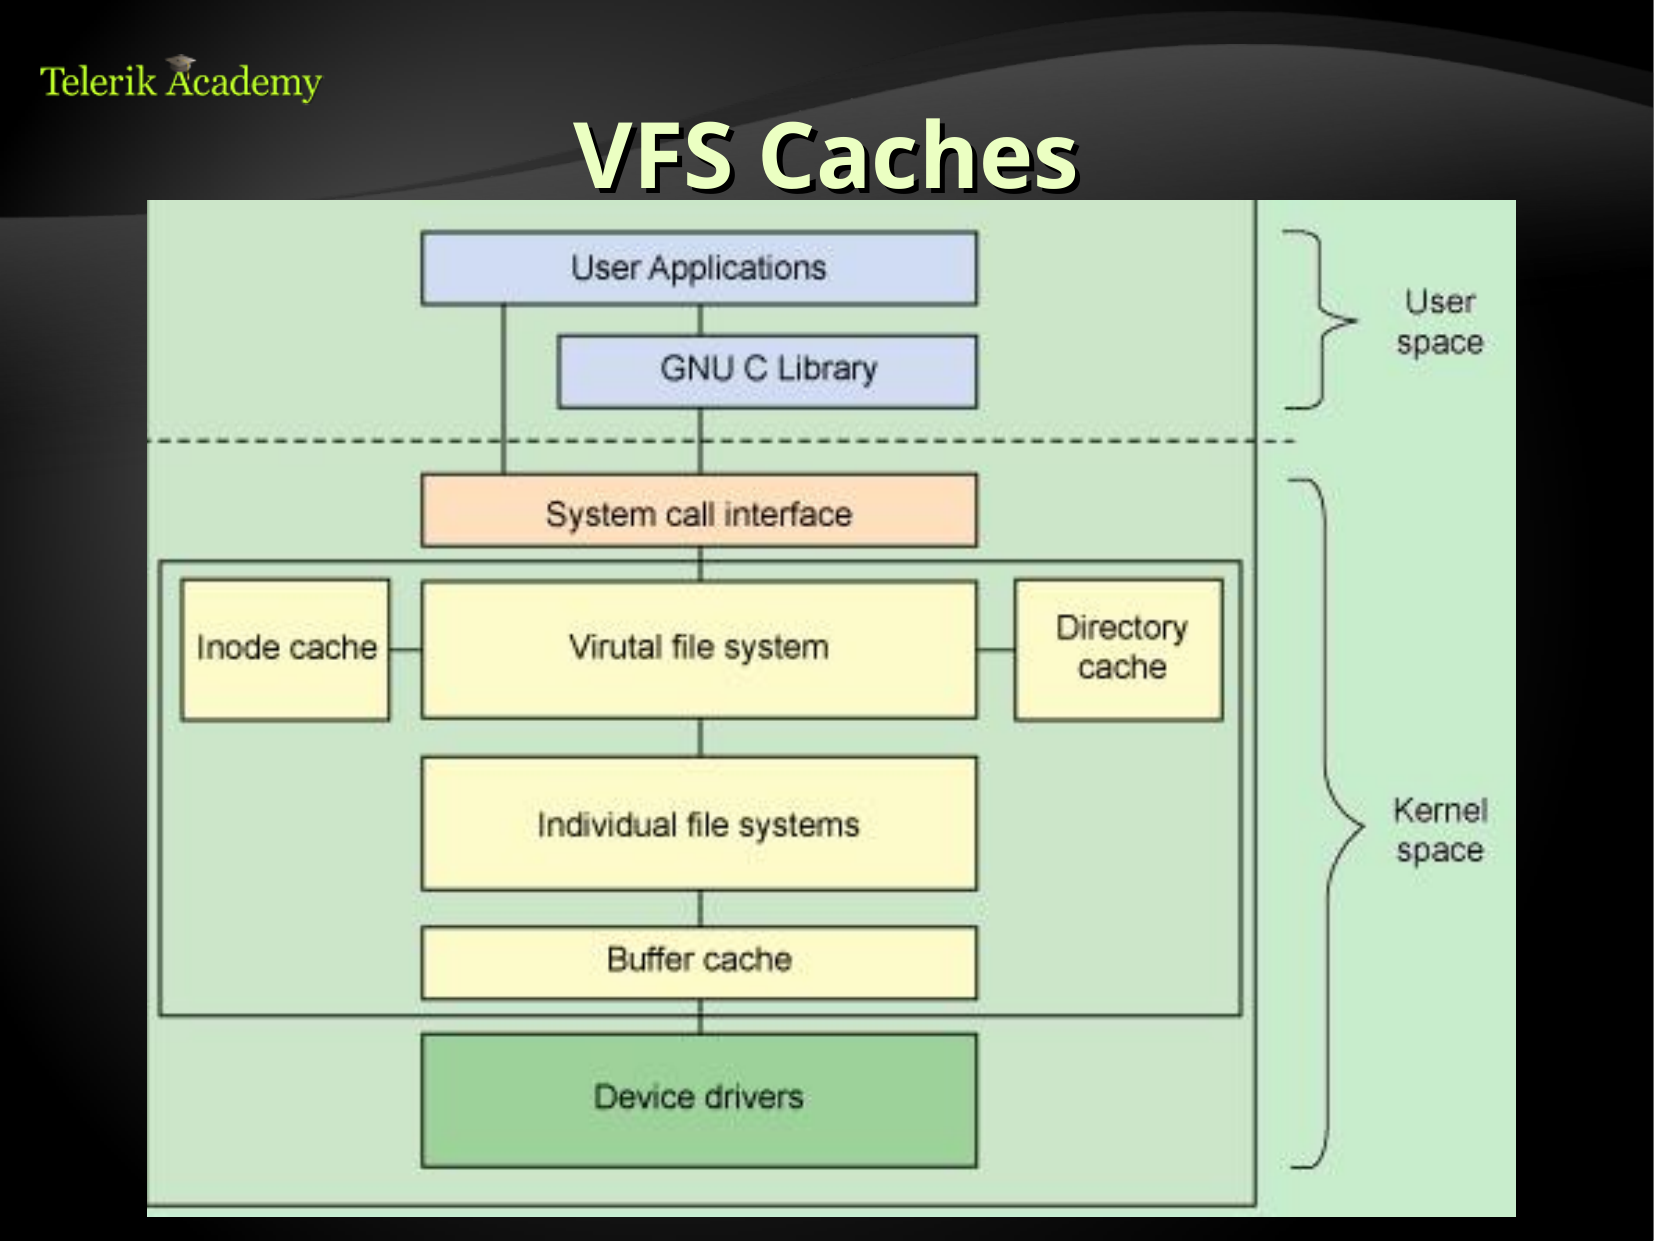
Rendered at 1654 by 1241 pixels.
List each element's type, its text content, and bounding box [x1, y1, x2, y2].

title VFS Caches [82, 49, 1571, 257]
picture [0, 0, 1654, 1241]
